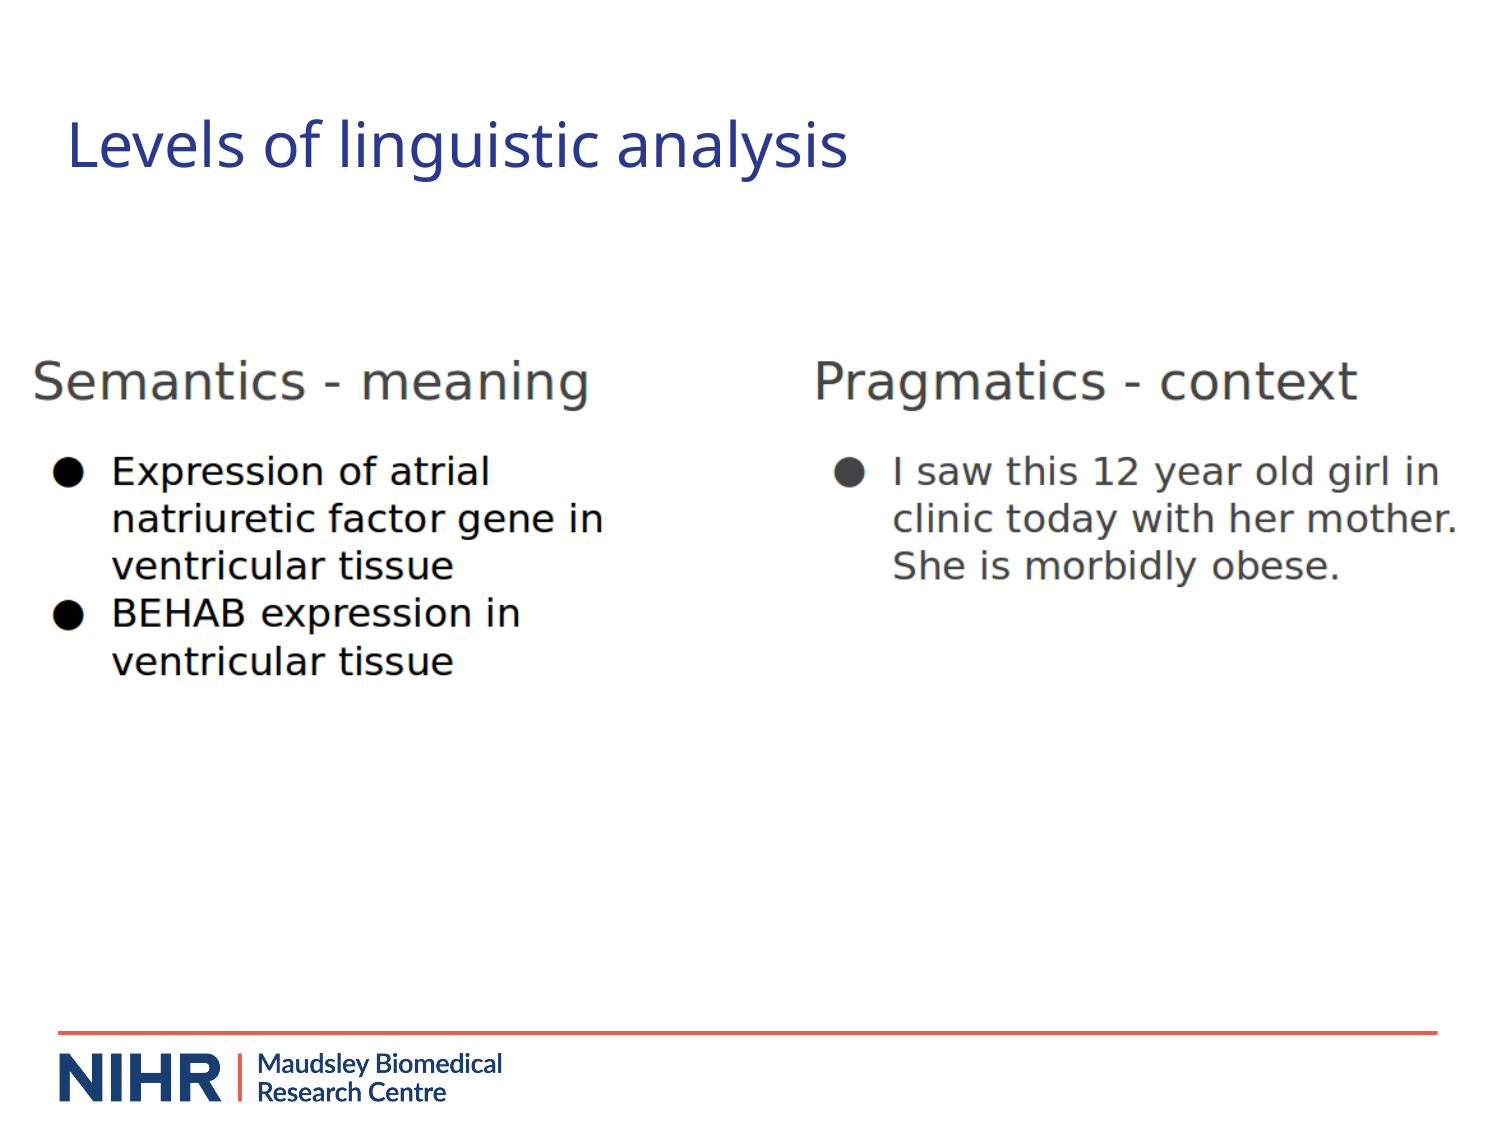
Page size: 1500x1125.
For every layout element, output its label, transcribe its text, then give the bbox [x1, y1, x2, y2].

picture [0, 332, 1500, 794]
picture [29, 1018, 531, 1125]
title Levels of linguistic analysis [51, 89, 1449, 223]
